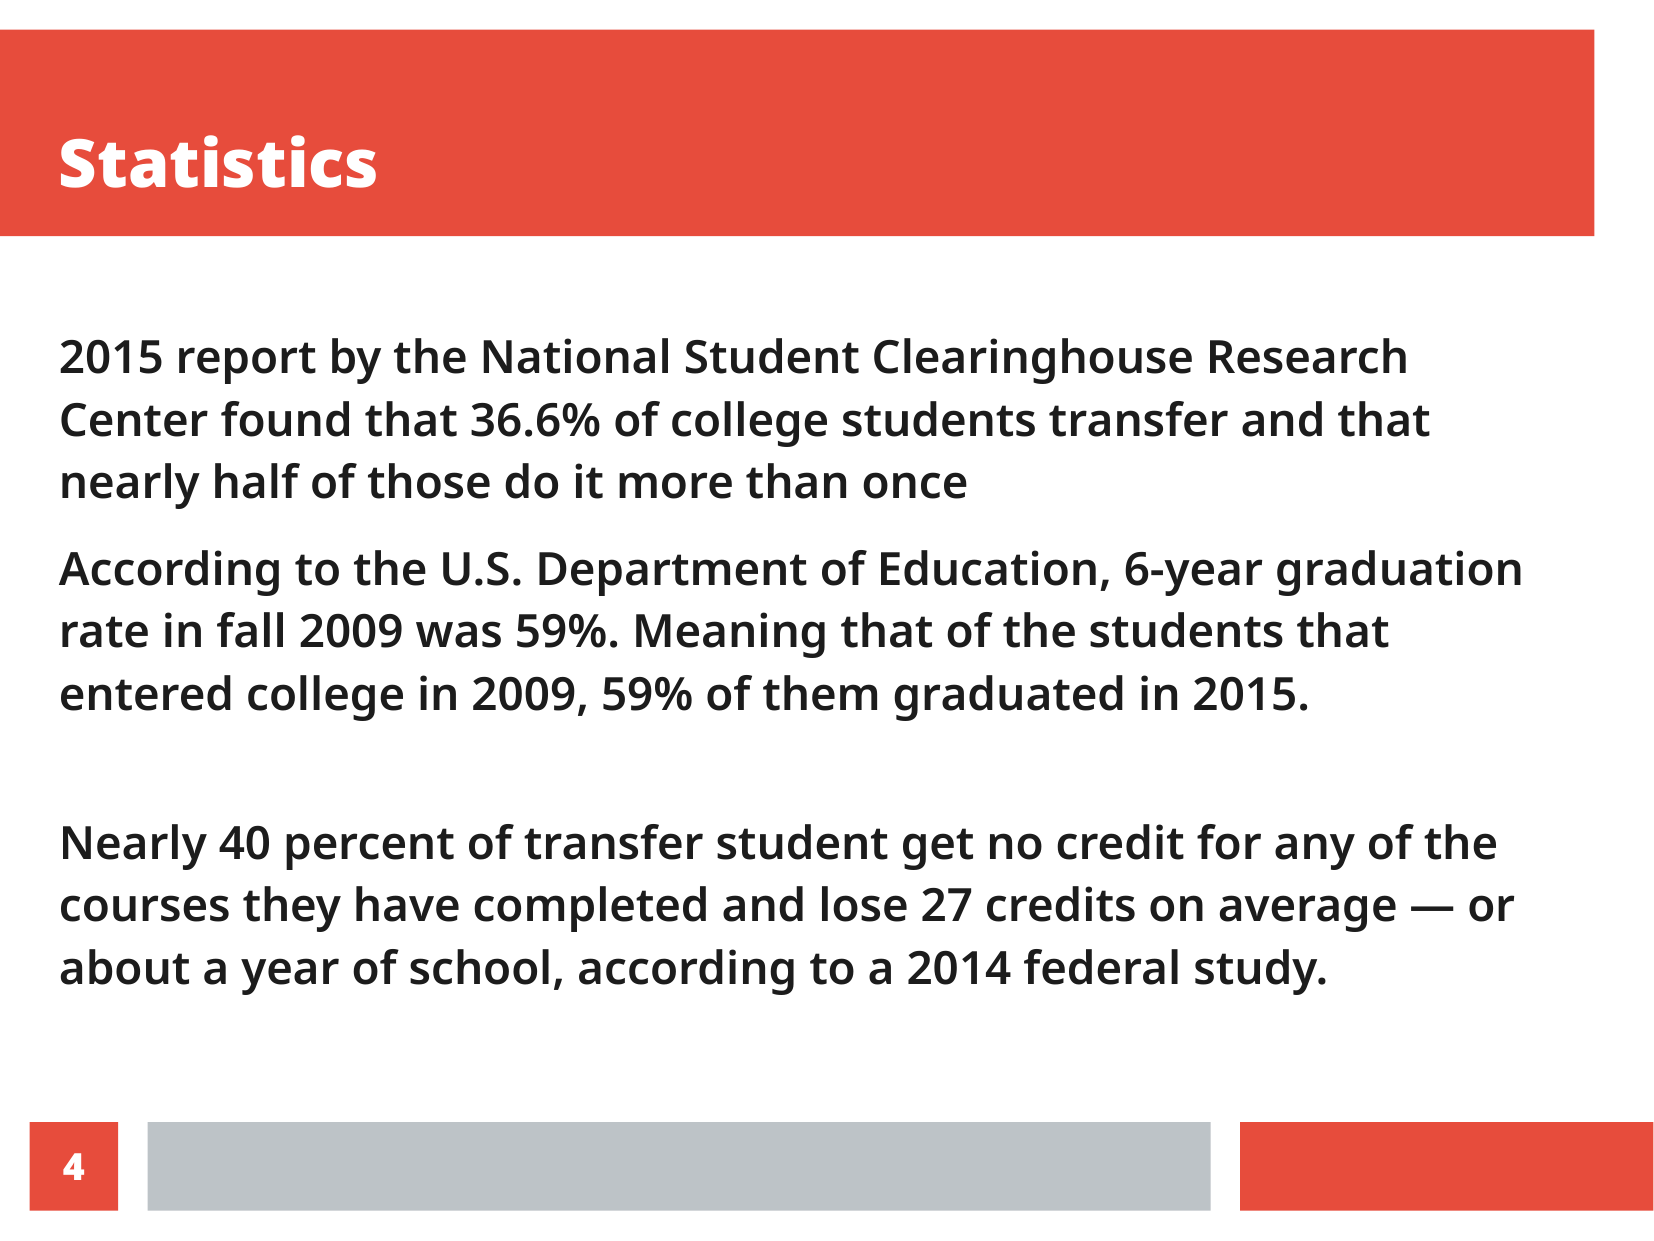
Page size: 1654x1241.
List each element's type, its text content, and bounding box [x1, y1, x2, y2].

title Statistics [59, 59, 1595, 207]
list 2015 report by the National Student Clearinghouse Research Center found that 36.6% of college students transfer and that nearly half of those do it more than once According to the U.S. Department of Education, 6-year graduation rate in fall 2009 was 59%. Meaning that of the students that entered college in 2009, 59% of them graduated in 2015. Nearly 40 percent of transfer student get no credit for any of the courses they have completed and lose 27 credits on average — or about a year of school, according to a 2014 federal study. [59, 324, 1565, 1093]
